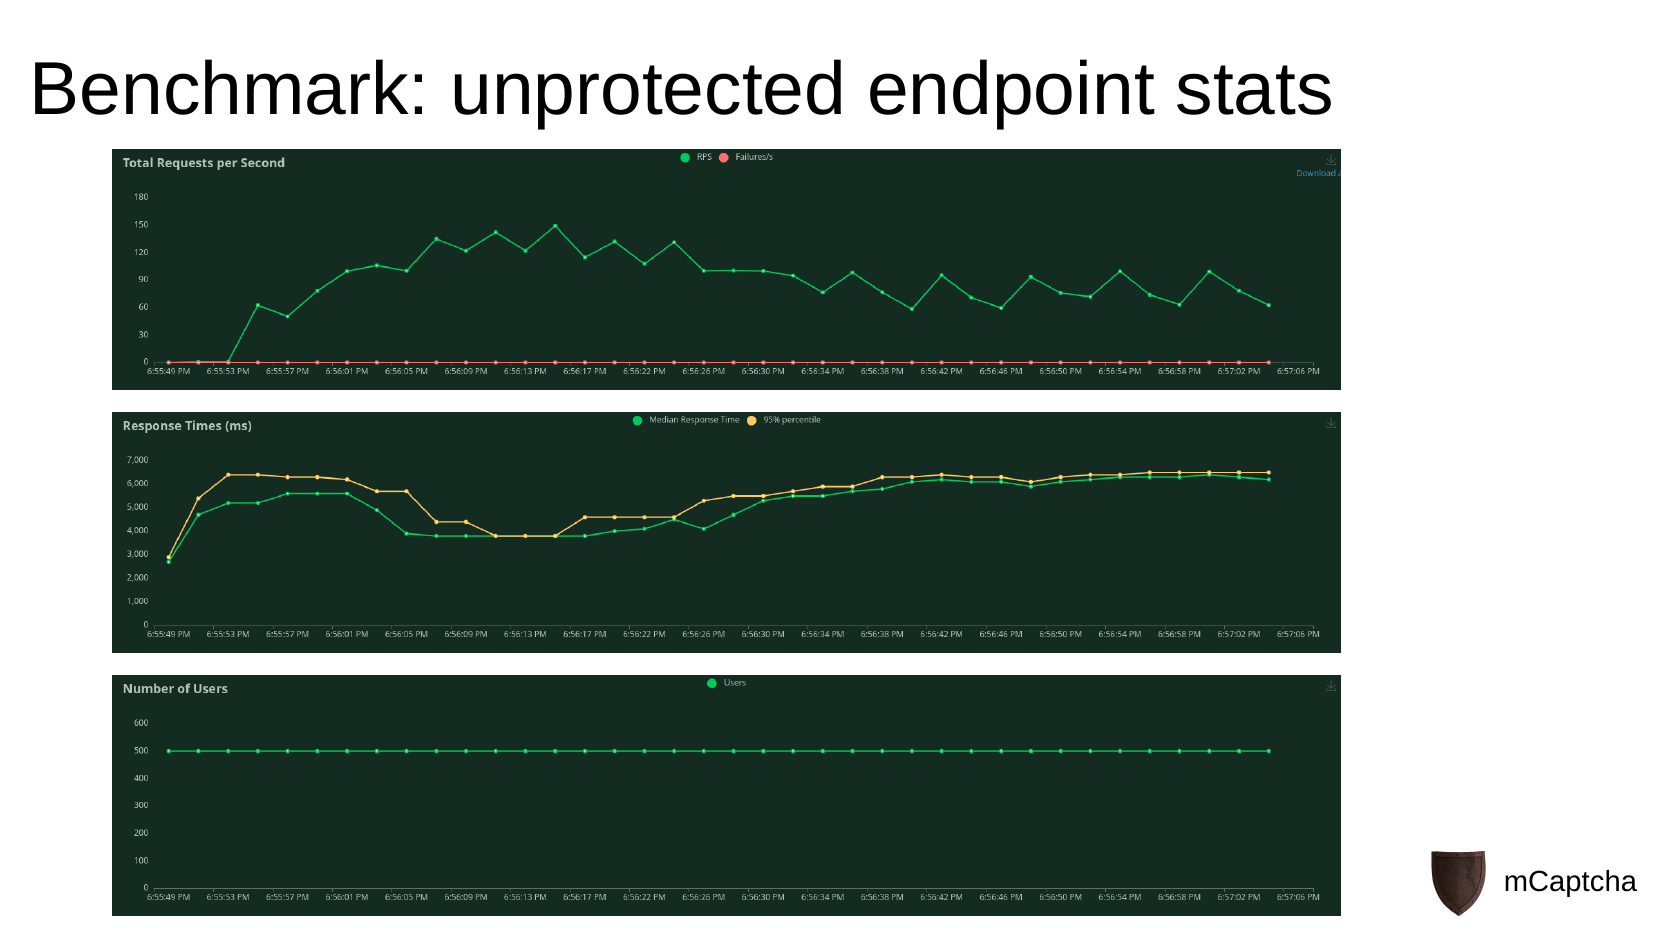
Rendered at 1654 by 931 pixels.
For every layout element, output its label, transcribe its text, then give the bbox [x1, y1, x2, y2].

picture [112, 149, 1342, 917]
title Benchmark: unprotected endpoint stats [29, 0, 1538, 260]
picture [1425, 846, 1493, 918]
text_box mCaptcha [1489, 857, 1654, 906]
